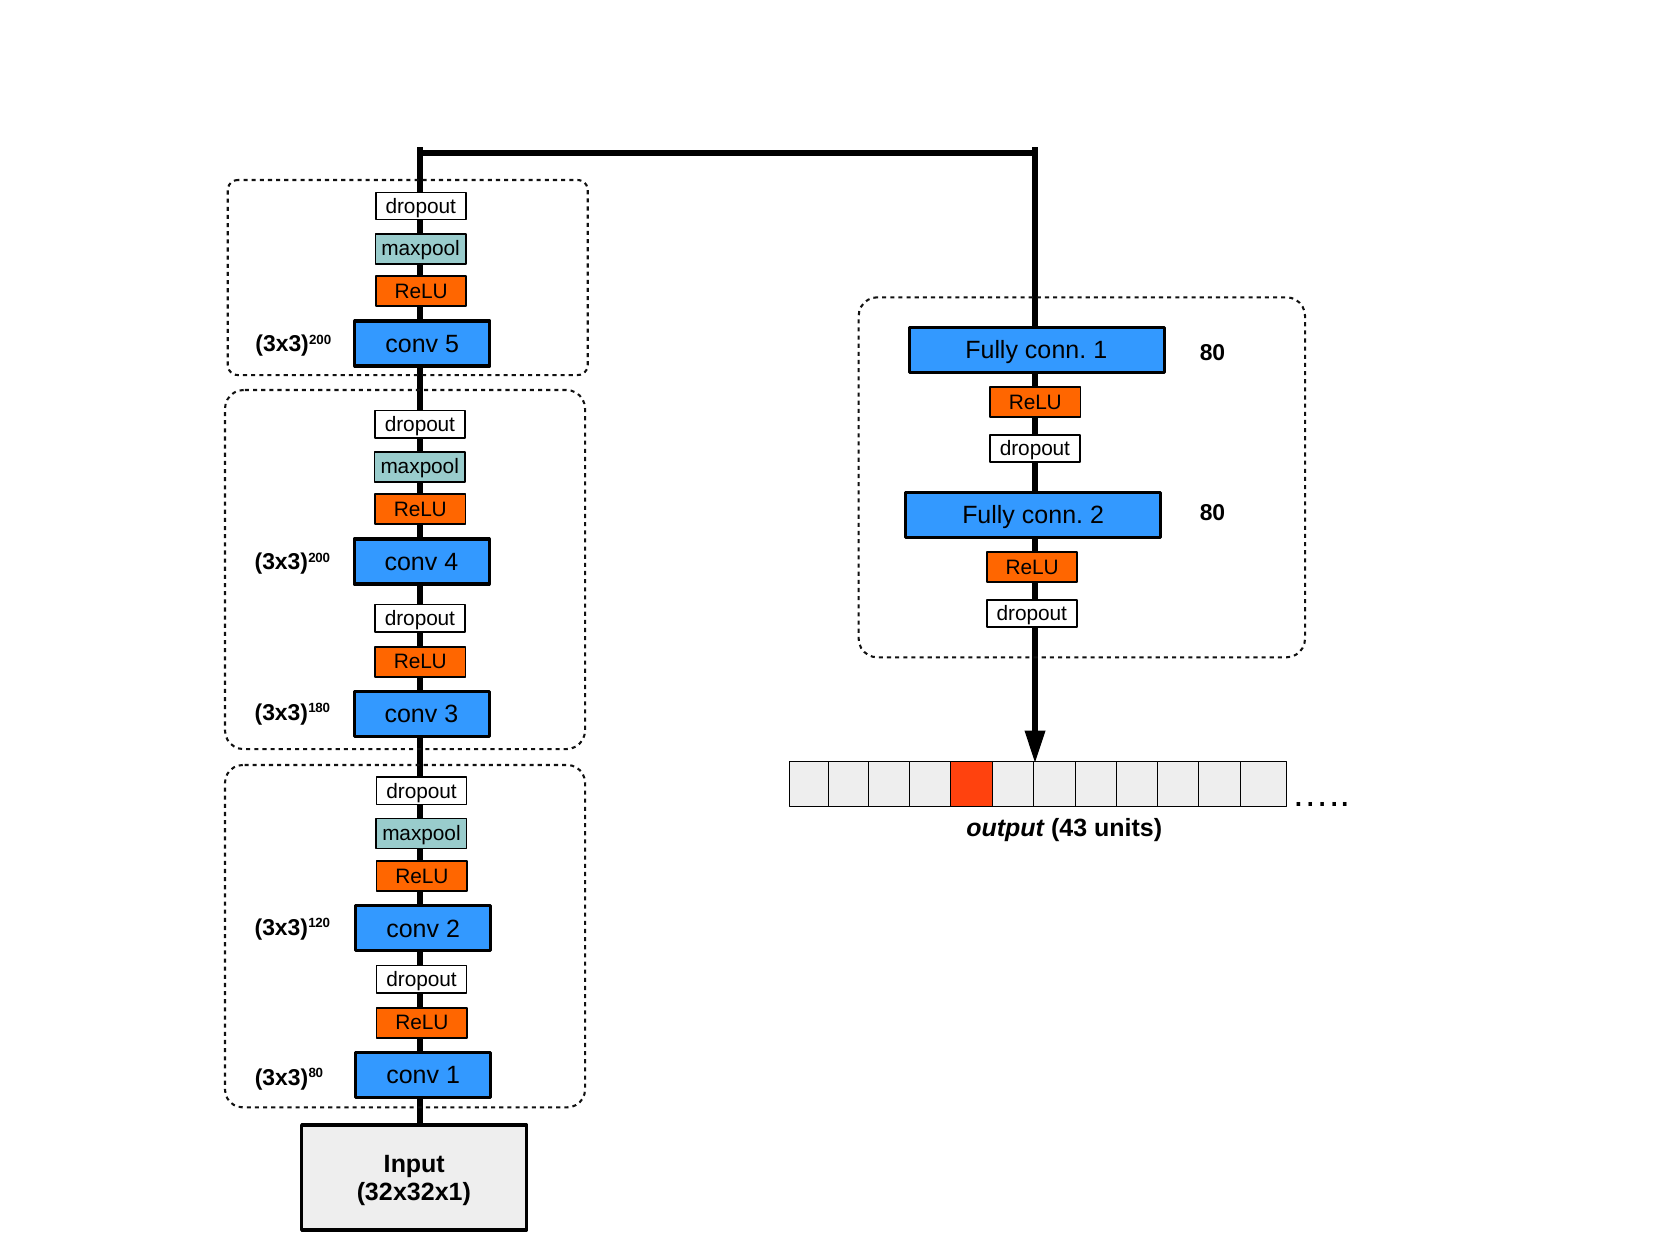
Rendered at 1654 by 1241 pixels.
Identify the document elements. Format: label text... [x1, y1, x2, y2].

text_box ….. [1276, 765, 1366, 822]
text_box Fully conn. 2 [905, 492, 1161, 538]
text_box dropout [375, 192, 466, 220]
text_box maxpool [374, 451, 466, 482]
text_box Input (32x32x1) [301, 1125, 527, 1231]
text_box Fully conn. 1 [909, 327, 1165, 373]
text_box conv 3 [354, 691, 490, 737]
text_box ReLU [375, 275, 467, 306]
text_box dropout [986, 600, 1077, 628]
text_box conv 5 [354, 320, 490, 366]
text_box ReLU [990, 387, 1081, 418]
text_box conv 2 [355, 905, 491, 951]
text_box (3x3)200 [239, 541, 346, 583]
text_box maxpool [376, 818, 467, 849]
text_box [789, 761, 1287, 807]
text_box dropout [375, 410, 466, 438]
text_box ReLU [376, 1007, 468, 1038]
text_box dropout [376, 965, 467, 993]
text_box output (43 units) [951, 806, 1196, 850]
text_box ReLU [986, 552, 1078, 583]
text_box 80 [1185, 492, 1253, 533]
text_box dropout [375, 604, 466, 632]
text_box dropout [990, 435, 1081, 463]
text_box maxpool [375, 233, 466, 264]
text_box conv 1 [355, 1052, 491, 1098]
text_box conv 4 [354, 539, 490, 585]
text_box (3x3)80 [240, 1057, 346, 1098]
text_box dropout [376, 777, 467, 805]
text_box (3x3)200 [240, 323, 346, 365]
text_box (3x3)180 [239, 692, 346, 733]
text_box ReLU [376, 860, 468, 891]
text_box 80 [1185, 331, 1266, 373]
text_box (3x3)120 [239, 906, 346, 948]
text_box ReLU [375, 646, 466, 677]
text_box ReLU [375, 494, 466, 525]
